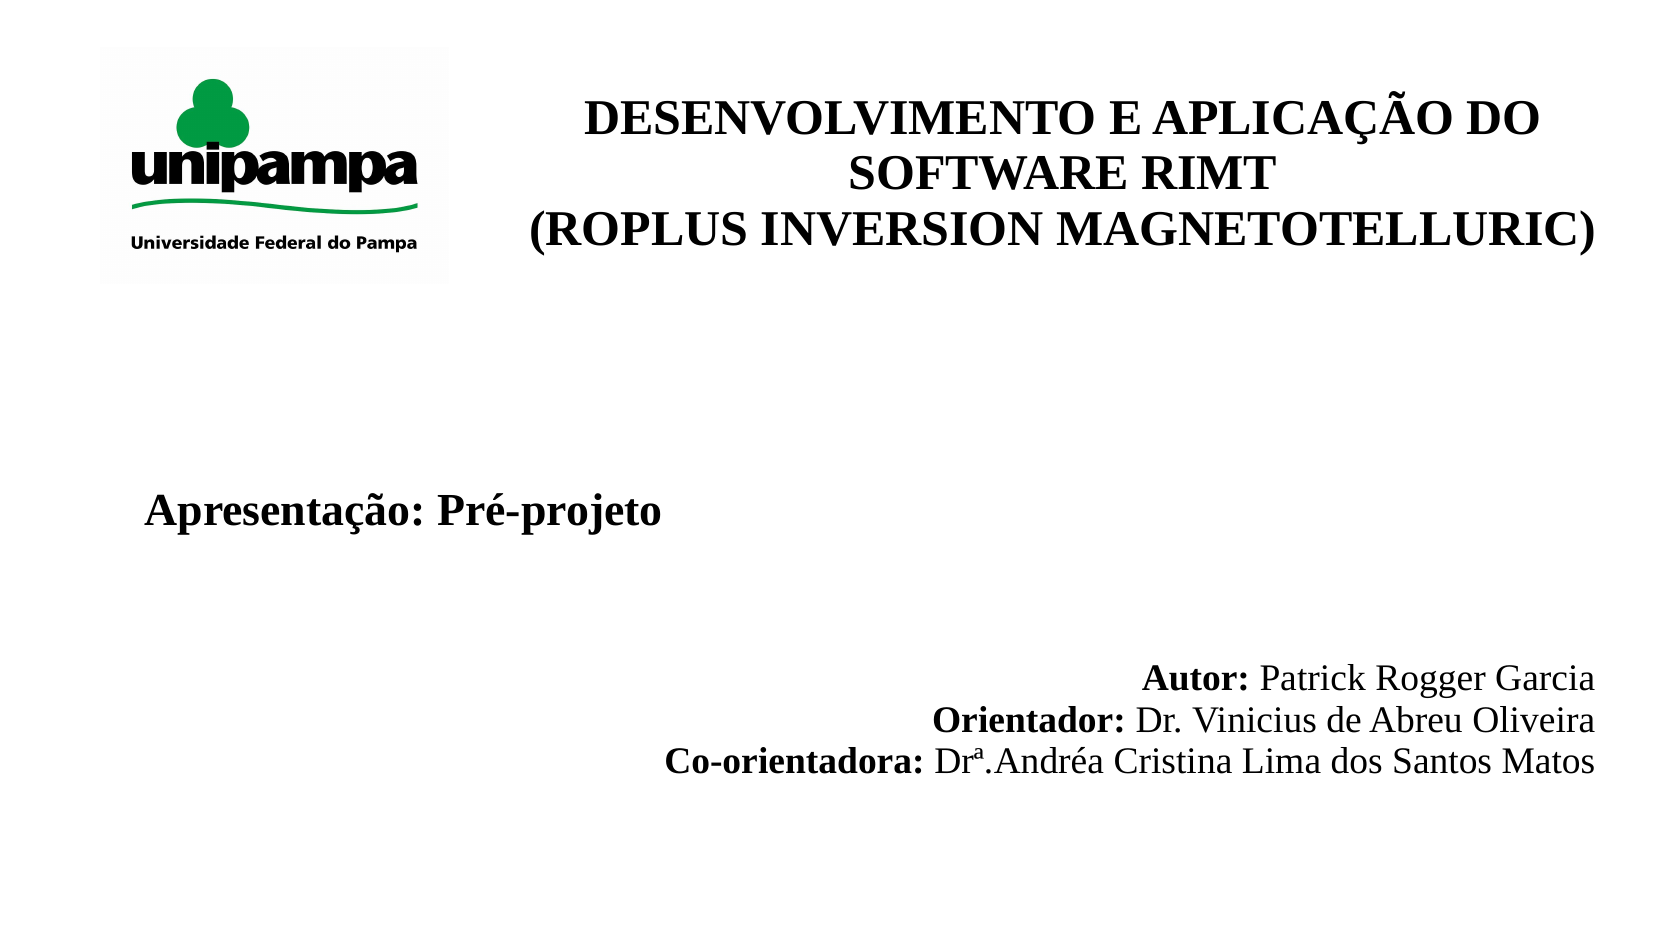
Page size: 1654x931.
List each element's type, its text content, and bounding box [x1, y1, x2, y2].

text_box Apresentação: Pré-projeto [129, 477, 721, 544]
text_box Autor: Patrick Rogger Garcia Orientador: Dr. Vinicius de Abreu Oliveira Co-orientadora: Drª.Andréa Cristina Lima dos Santos Matos [649, 649, 1623, 789]
picture [100, 47, 449, 284]
text_box DESENVOLVIMENTO E APLICAÇÃO DO SOFTWARE RIMT (ROPLUS INVERSION MAGNETOTELLURIC) [472, 82, 1654, 264]
